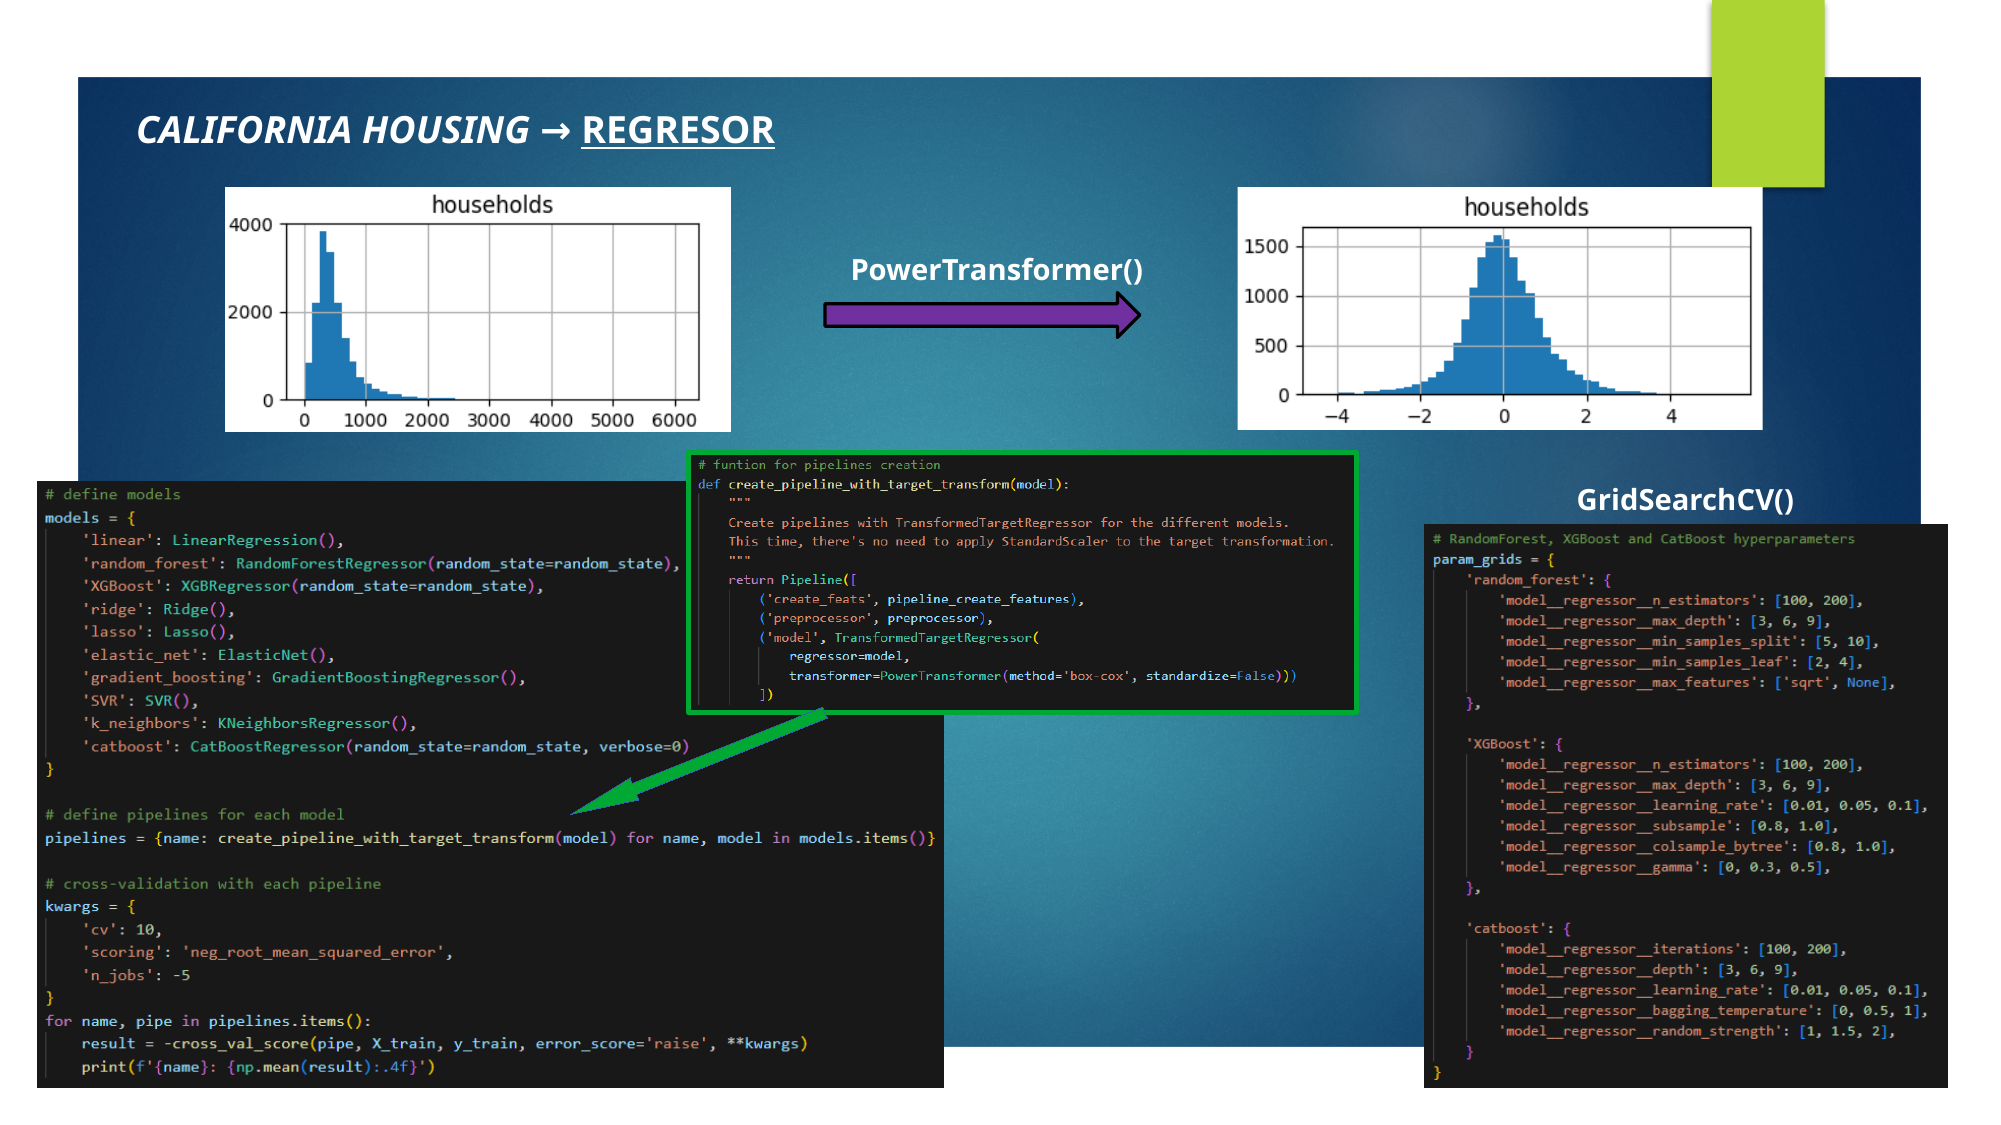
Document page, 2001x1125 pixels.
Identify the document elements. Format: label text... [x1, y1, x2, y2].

title GridSearchCV() [1422, 461, 1948, 538]
text_box [824, 303, 1138, 338]
picture [37, 78, 1948, 1088]
title PowerTransformer() [850, 181, 1189, 317]
text_box CALIFORNIA HOUSING → REGRESOR [121, 98, 976, 159]
text_box [570, 707, 828, 815]
